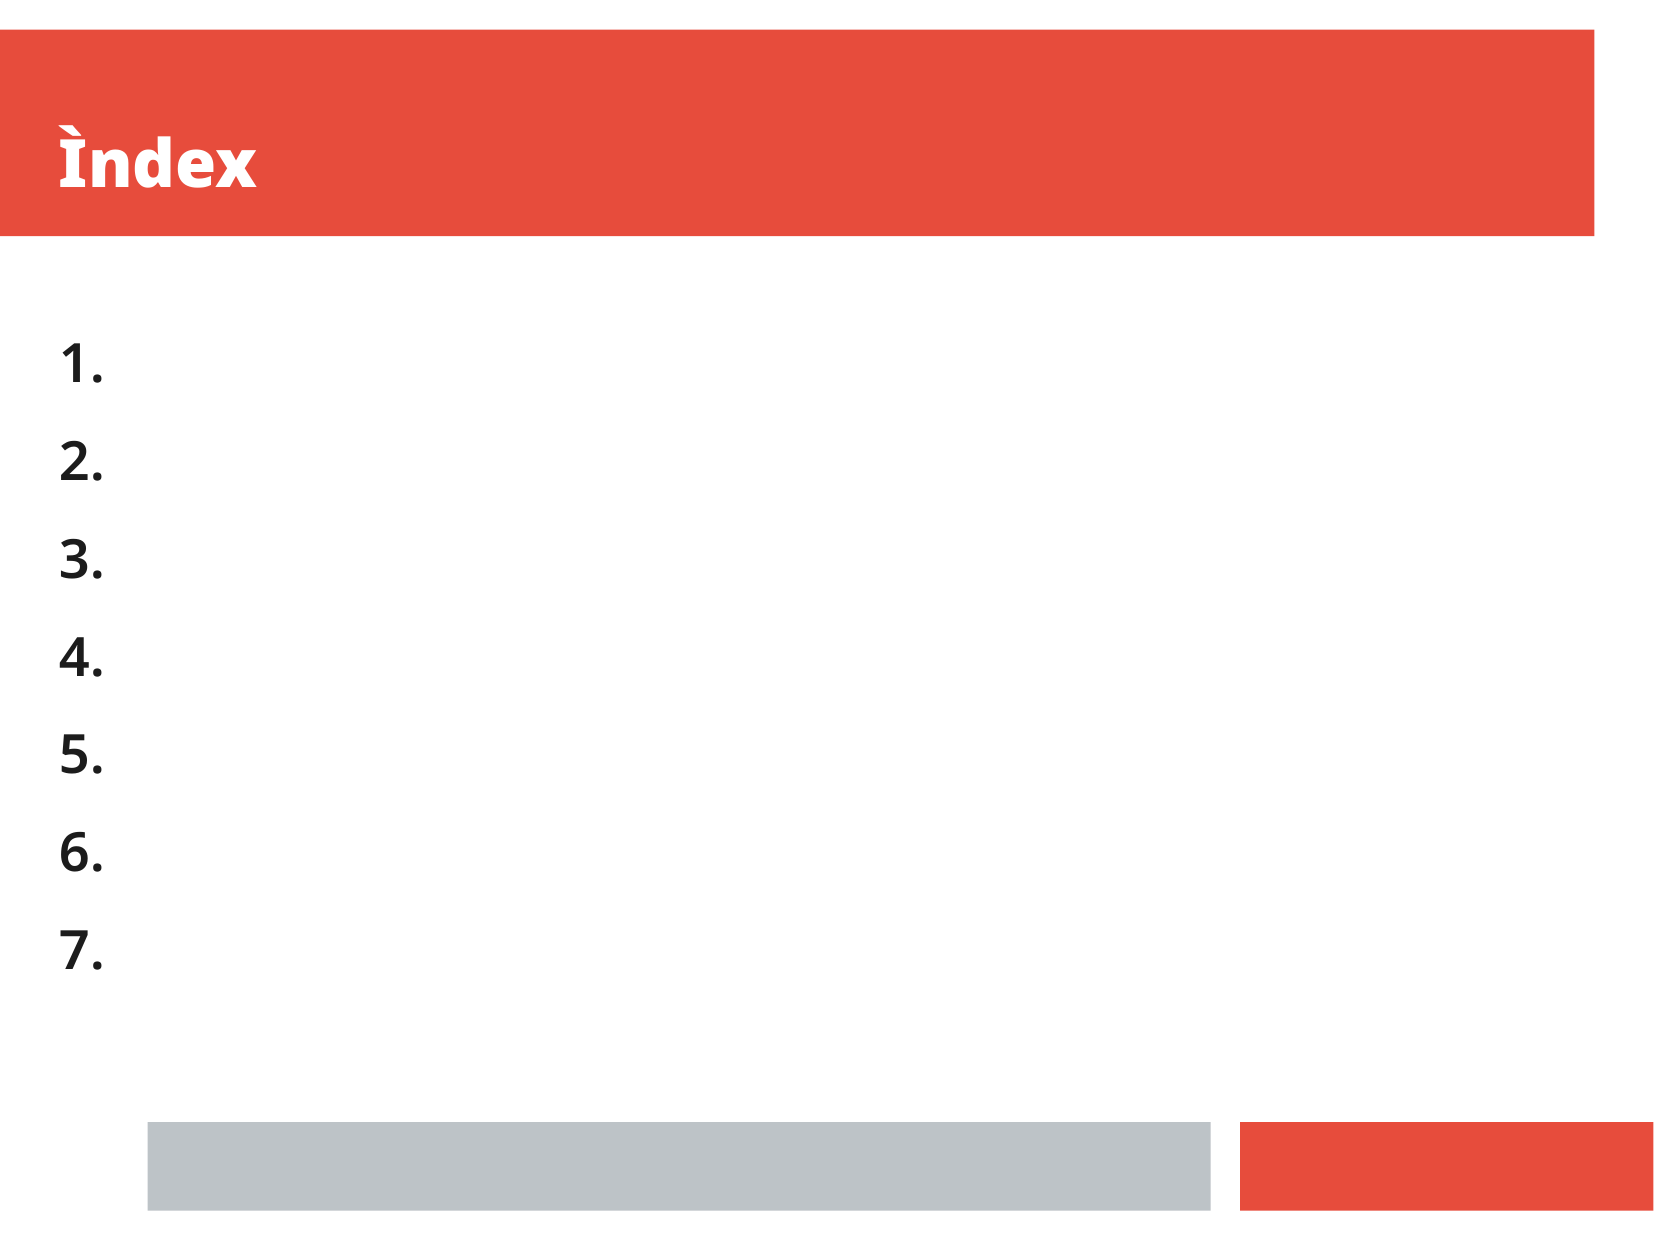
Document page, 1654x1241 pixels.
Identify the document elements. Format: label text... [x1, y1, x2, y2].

title Ìndex [59, 59, 1595, 207]
list 1. 2. 3. 4. 5. 6. 7. [59, 324, 1565, 1093]
